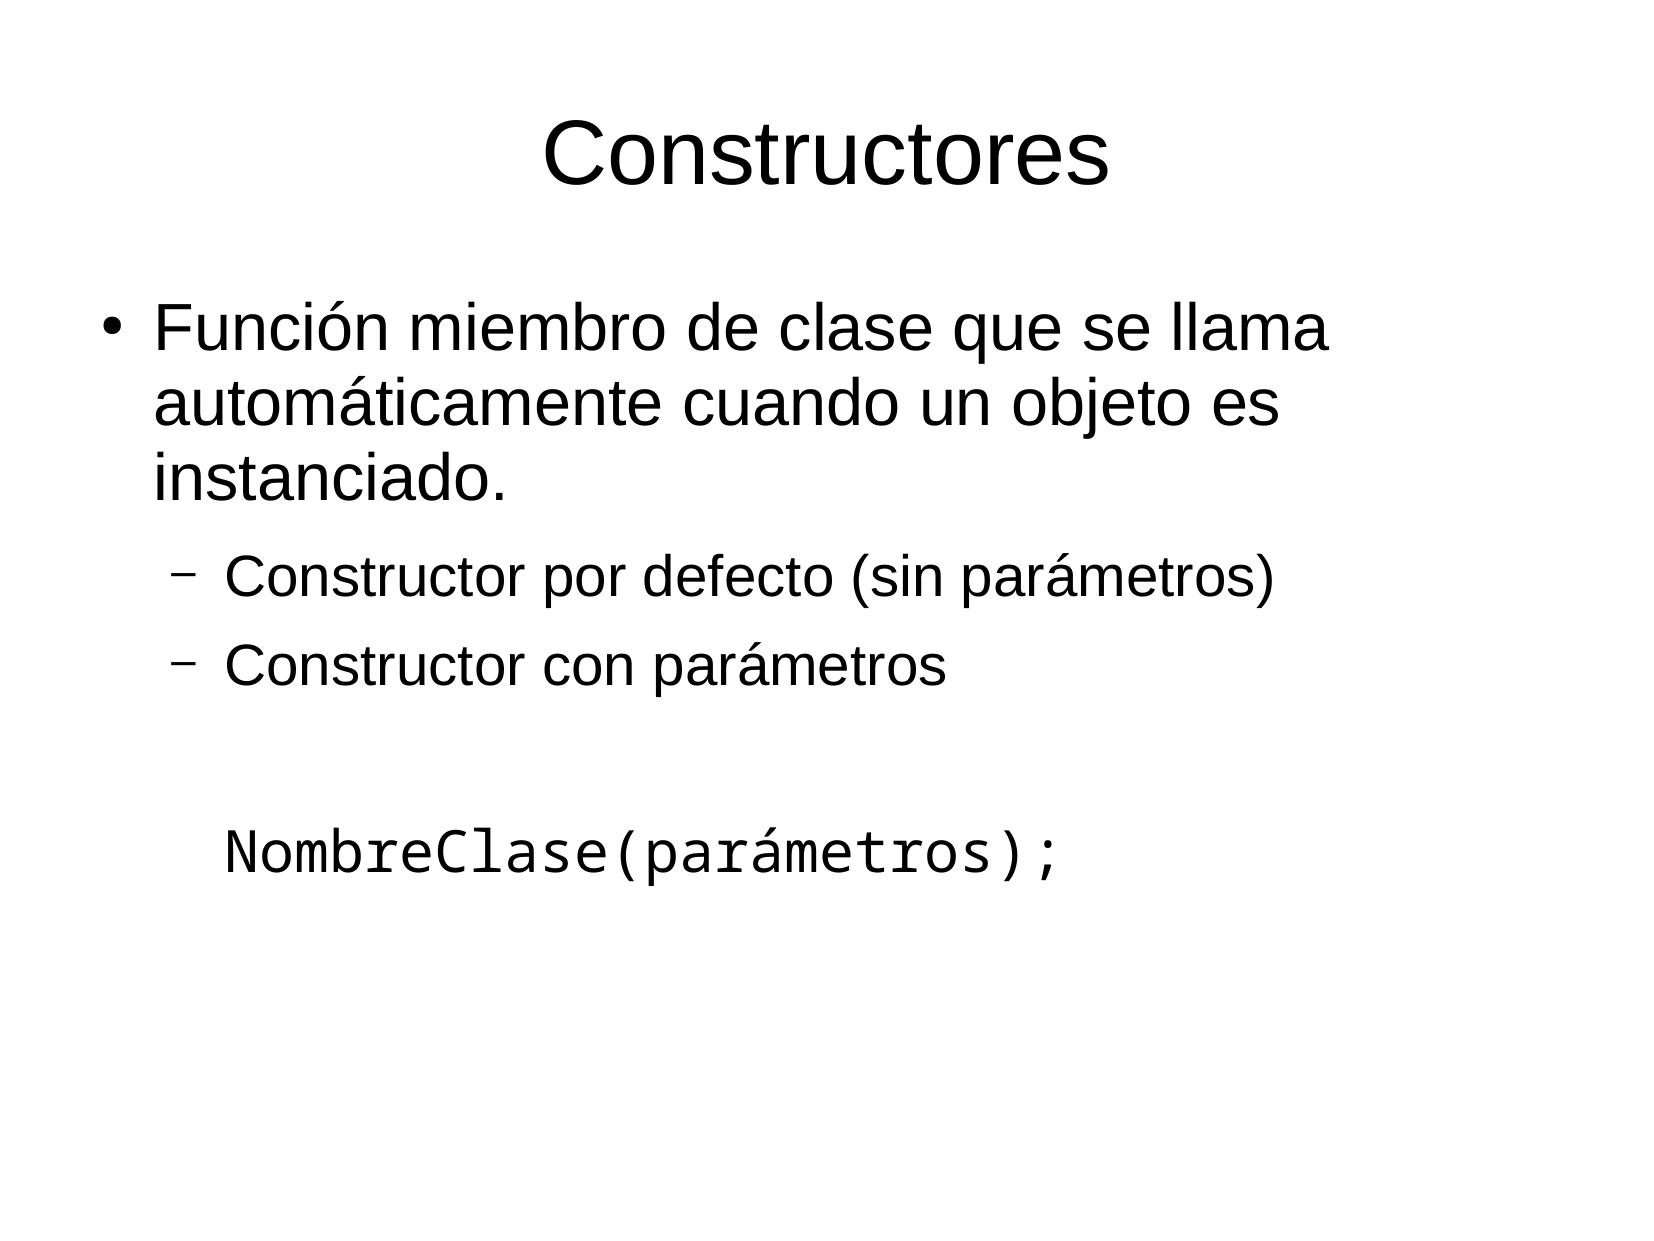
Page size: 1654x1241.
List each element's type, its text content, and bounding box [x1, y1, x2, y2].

title Constructores [82, 49, 1571, 257]
list Función miembro de clase que se llama automáticamente cuando un objeto es instanciado. Constructor por defecto (sin parámetros) Constructor con parámetros NombreClase(parámetros); [82, 290, 1571, 1010]
